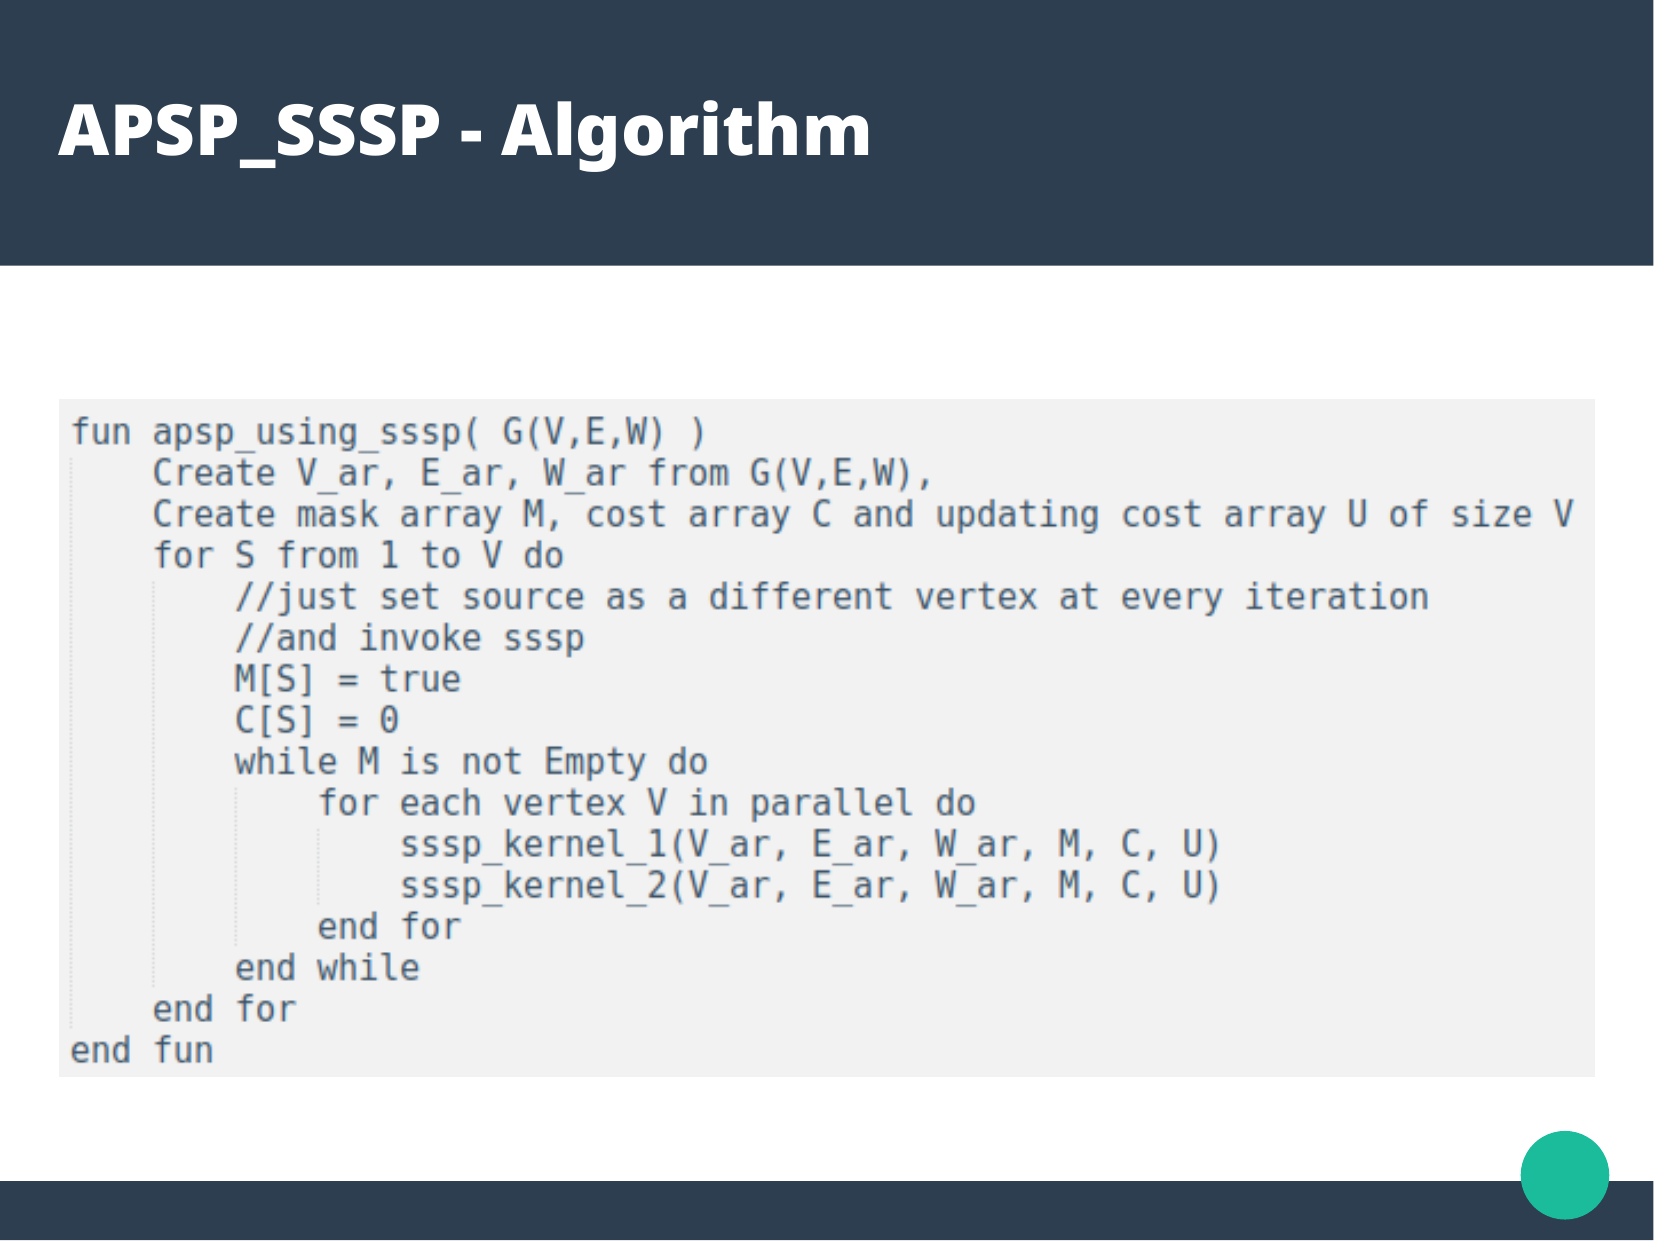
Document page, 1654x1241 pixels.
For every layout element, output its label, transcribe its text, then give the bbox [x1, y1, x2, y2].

picture [59, 399, 1595, 1077]
title APSP_SSSP - Algorithm [59, 49, 1595, 207]
